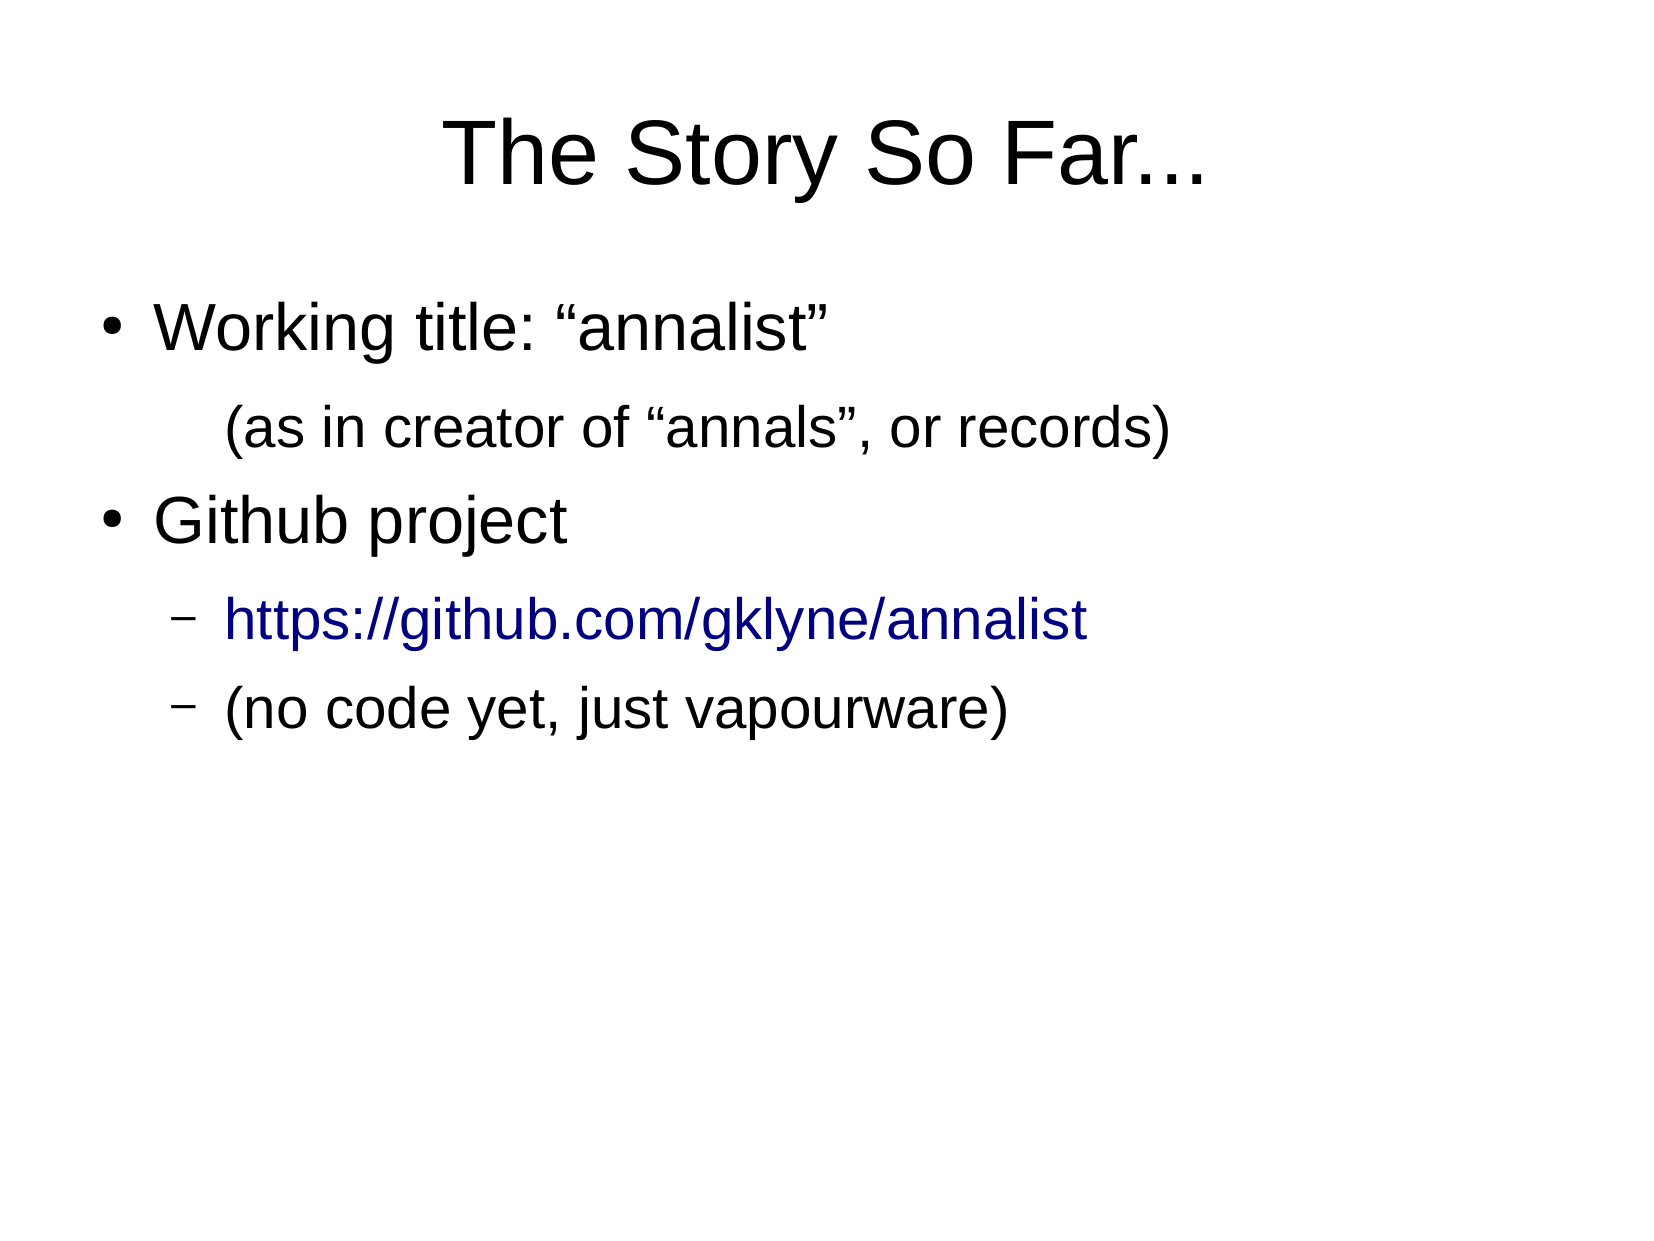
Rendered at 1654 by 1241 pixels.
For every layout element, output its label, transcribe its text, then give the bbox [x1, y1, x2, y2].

list Working title: “annalist” (as in creator of “annals”, or records) Github project https://github.com/gklyne/annalist (no code yet, just vapourware) [82, 290, 1571, 1109]
title The Story So Far... [82, 49, 1571, 257]
